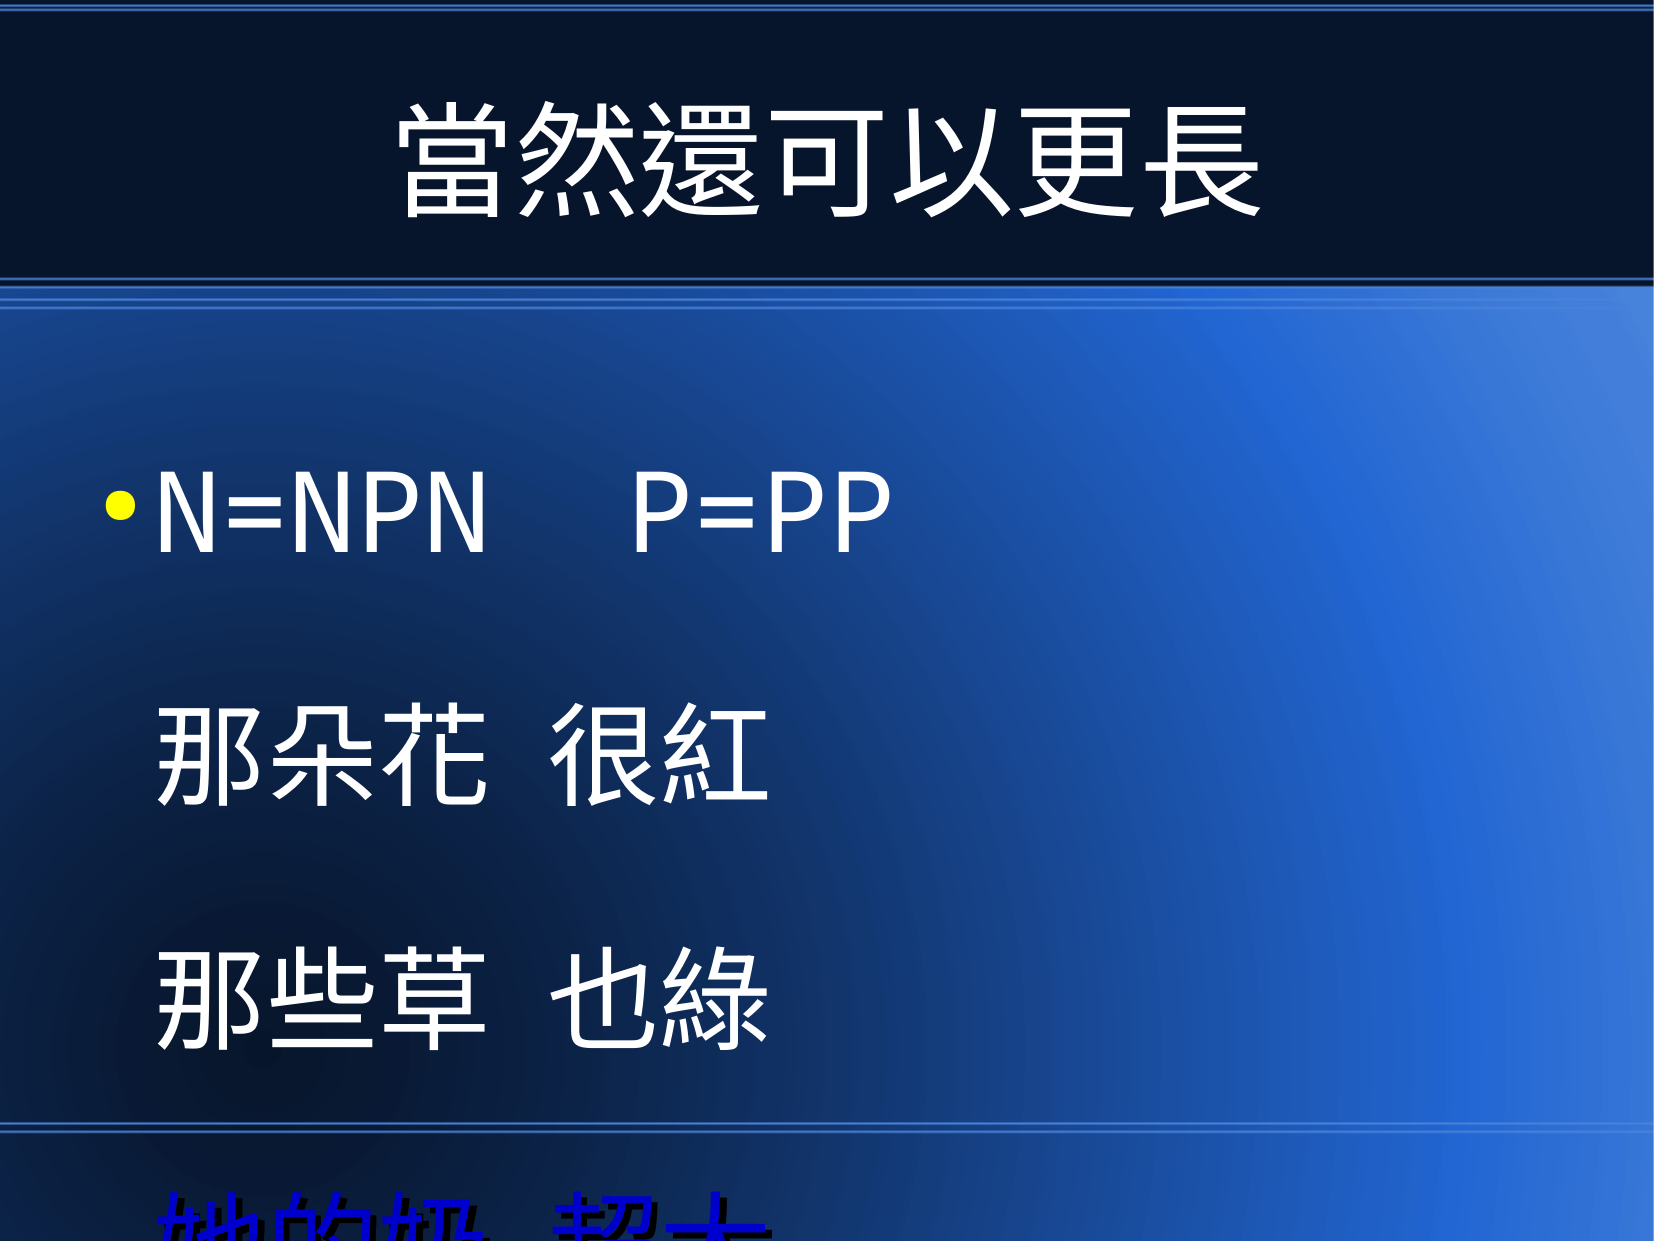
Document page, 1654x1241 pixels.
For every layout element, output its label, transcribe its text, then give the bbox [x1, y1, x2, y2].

list N=NPN P=PP 那朵花 很紅 那些草 也綠 她的奶 超大 [82, 355, 1571, 1241]
title 當然還可以更長 [82, 49, 1571, 257]
picture [0, 0, 1654, 1241]
